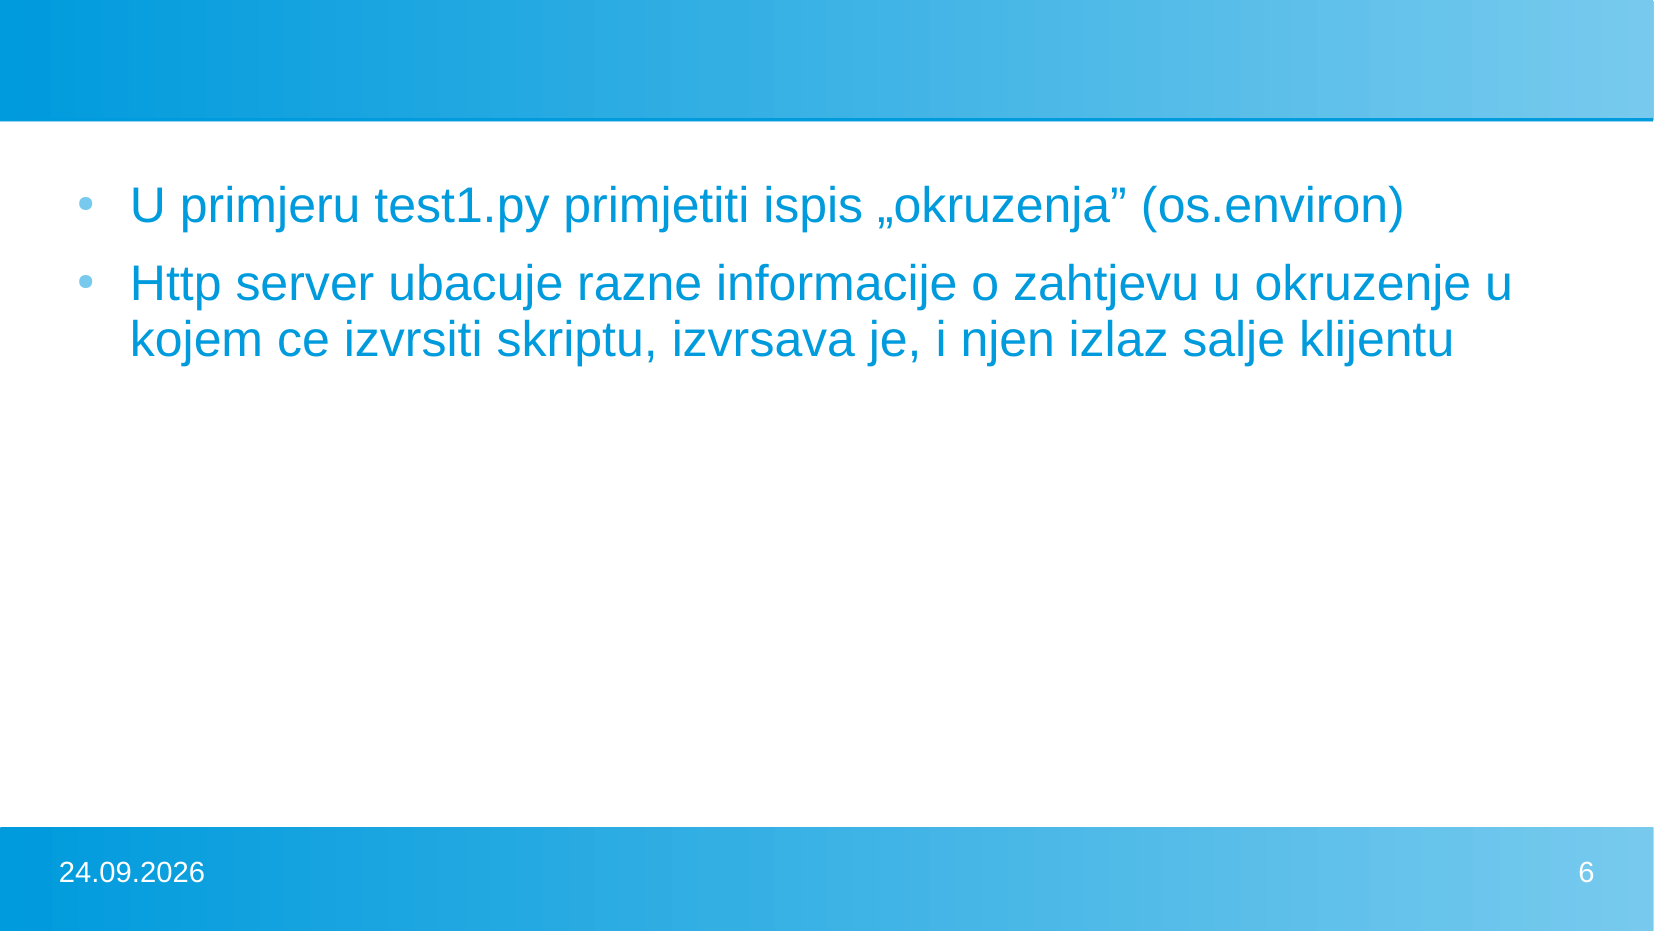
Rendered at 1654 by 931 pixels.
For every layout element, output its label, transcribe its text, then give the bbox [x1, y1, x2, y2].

list U primjeru test1.py primjetiti ispis „okruzenja” (os.environ) Http server ubacuje razne informacije o zahtjevu u okruzenje u kojem ce izvrsiti skriptu, izvrsava je, i njen izlaz salje klijentu [59, 177, 1595, 768]
